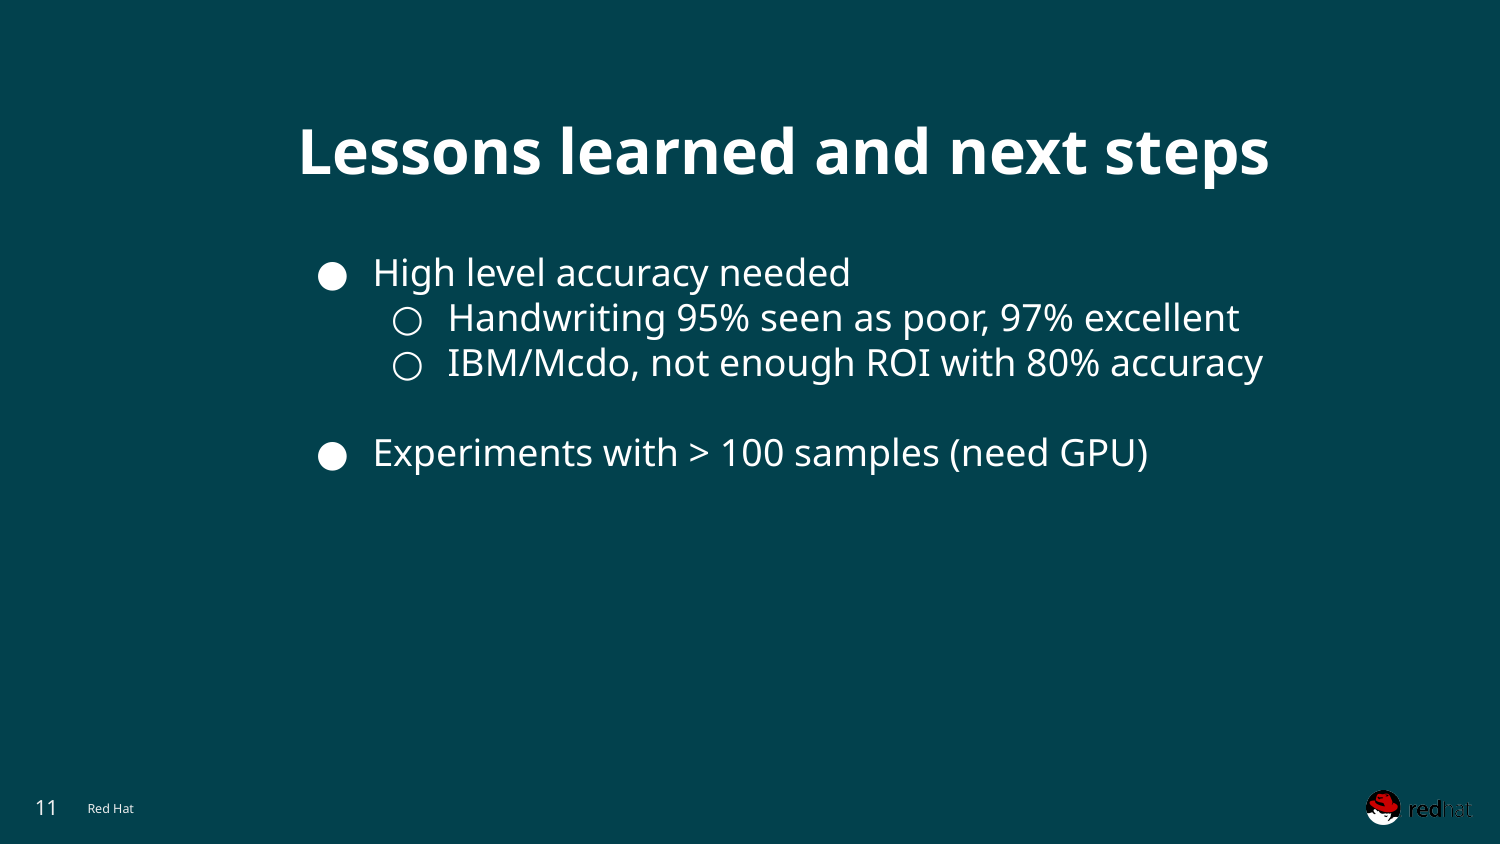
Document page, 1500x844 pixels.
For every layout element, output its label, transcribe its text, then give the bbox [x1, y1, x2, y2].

slide_number <number> [16, 776, 77, 842]
text_box Lessons learned and next steps [282, 96, 1445, 202]
picture [1366, 790, 1474, 825]
text_box High level accuracy needed Handwriting 95% seen as poor, 97% excellent IBM/Mcdo, not enough ROI with 80% accuracy Experiments with > 100 samples (need GPU) [282, 234, 1359, 715]
